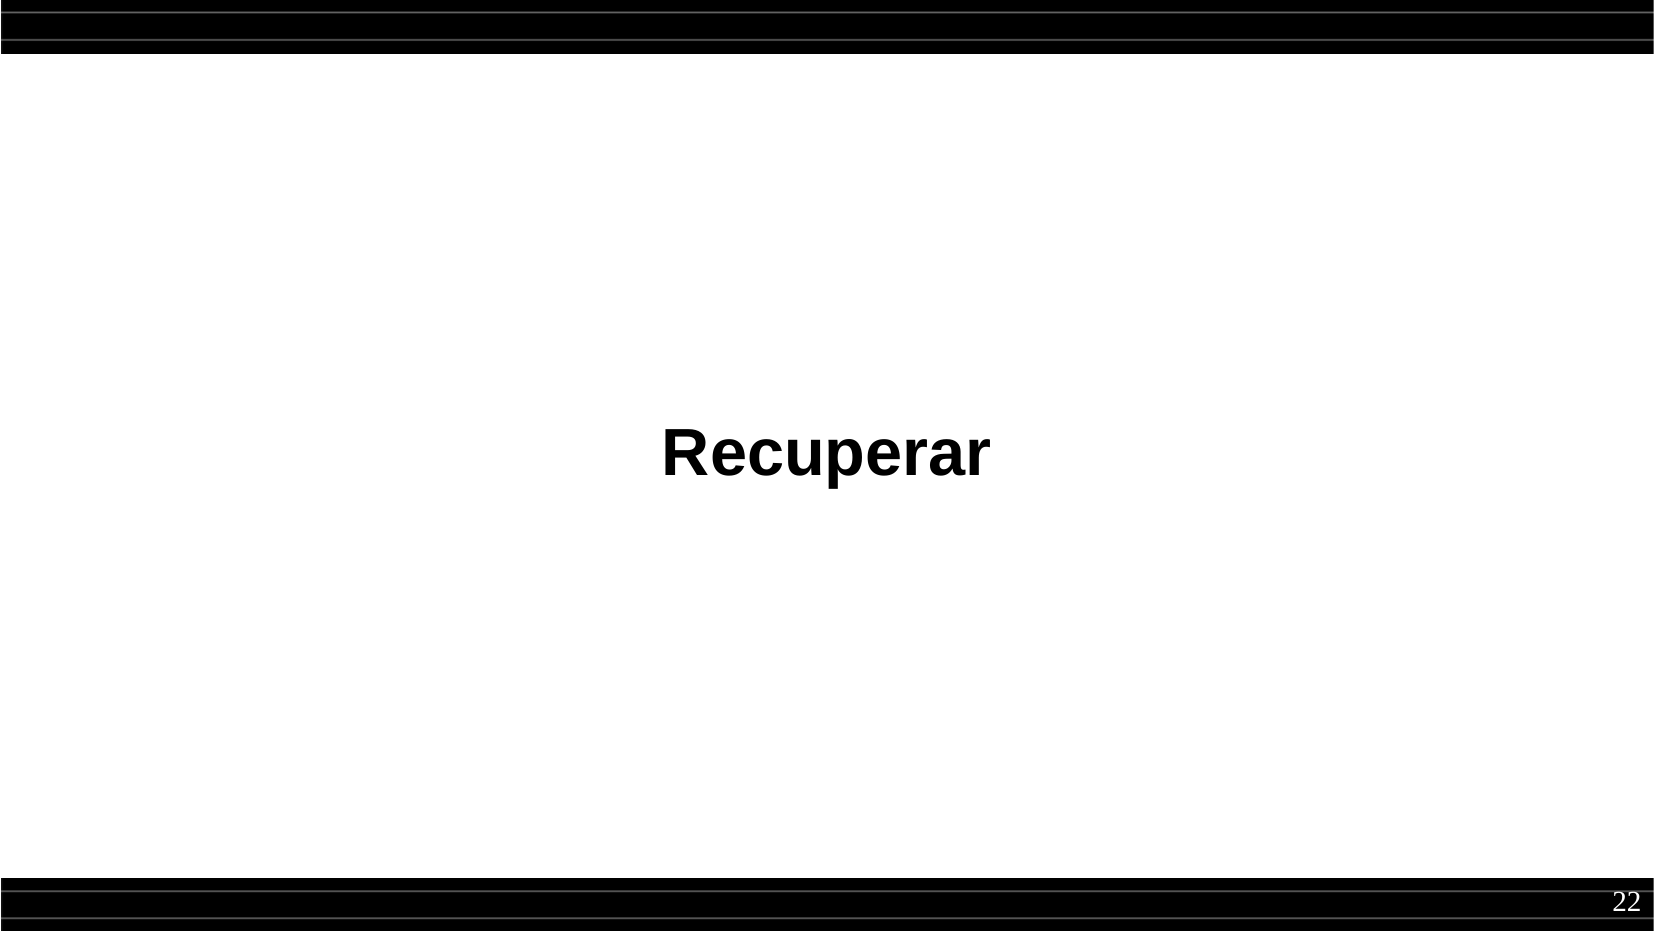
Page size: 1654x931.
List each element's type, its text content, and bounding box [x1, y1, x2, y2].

picture [1, 878, 1654, 931]
picture [1, 0, 1654, 54]
subtitle Recuperar [82, 92, 1571, 813]
